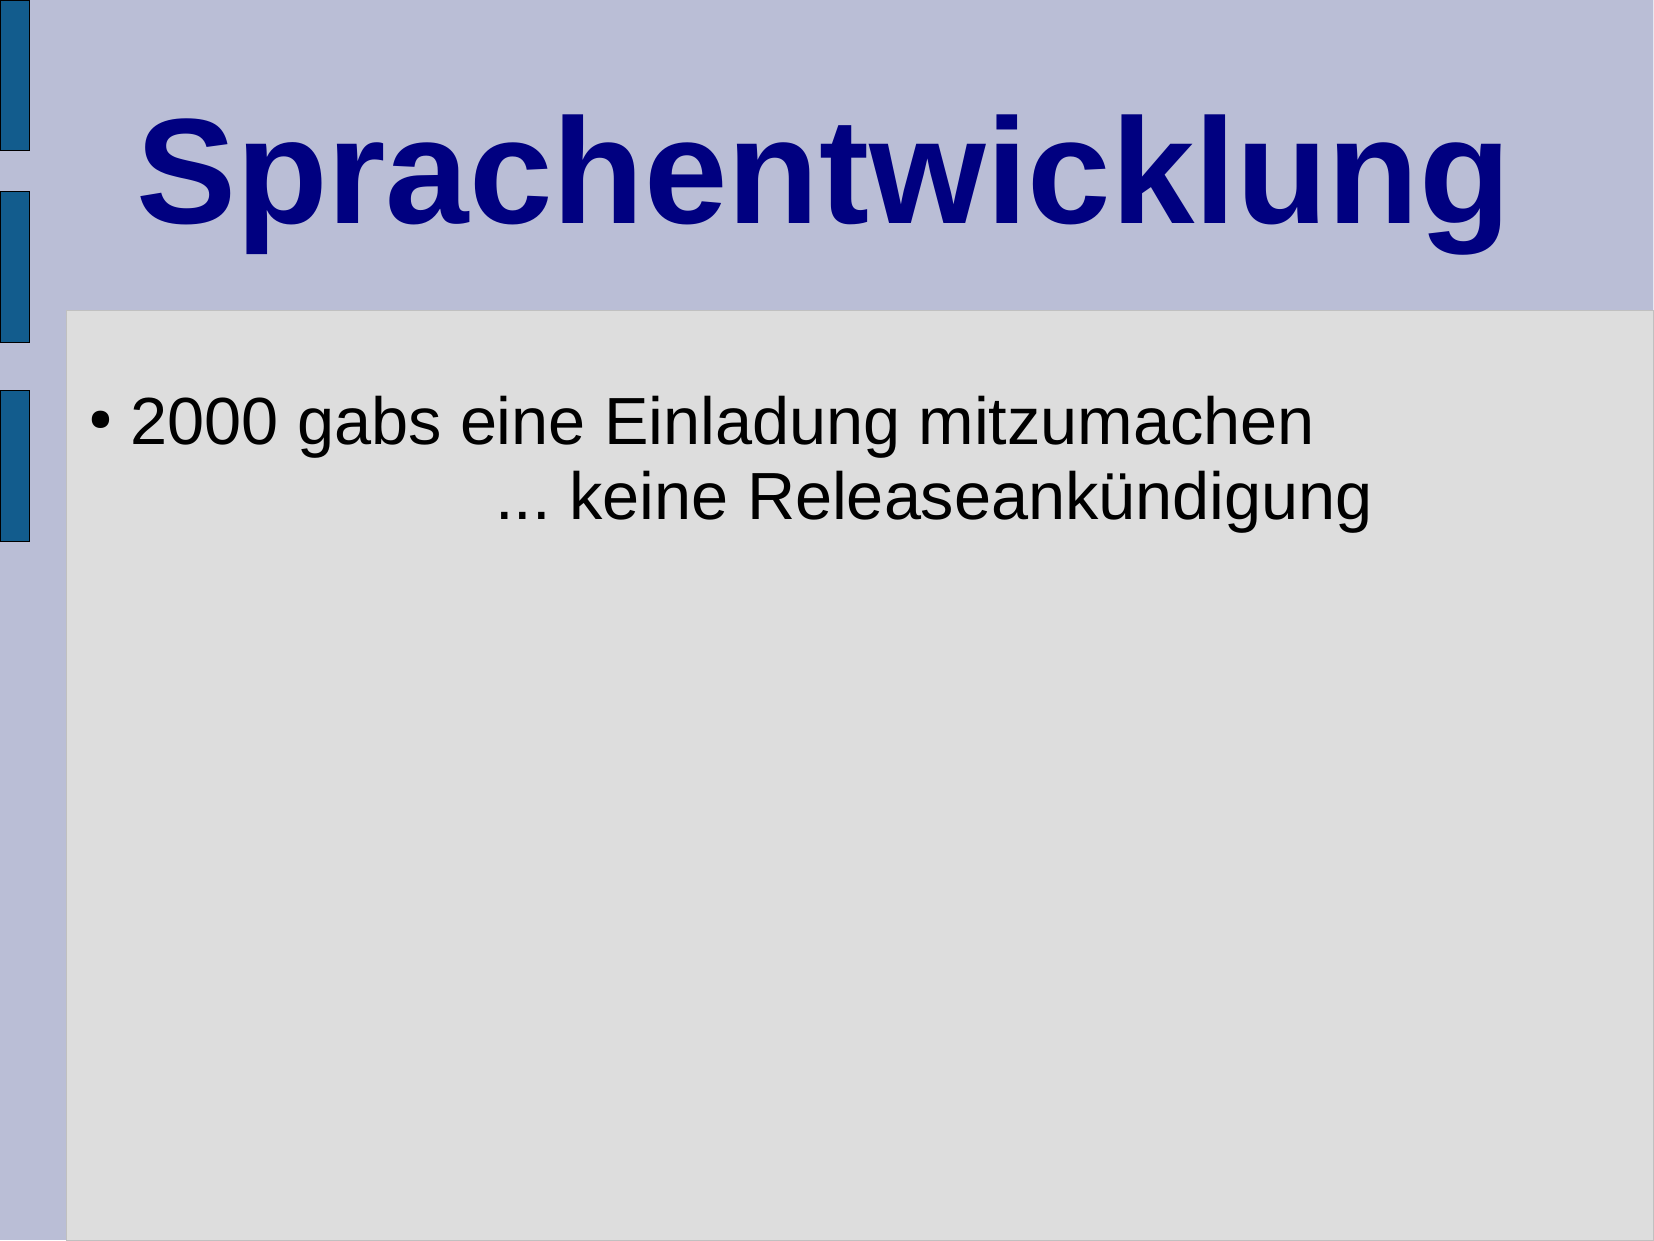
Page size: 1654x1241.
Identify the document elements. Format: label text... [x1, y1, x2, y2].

title Sprachentwicklung [118, 68, 1531, 276]
list 2000 gabs eine Einladung mitzumachen ... keine Releaseankündigung [88, 383, 1501, 1093]
